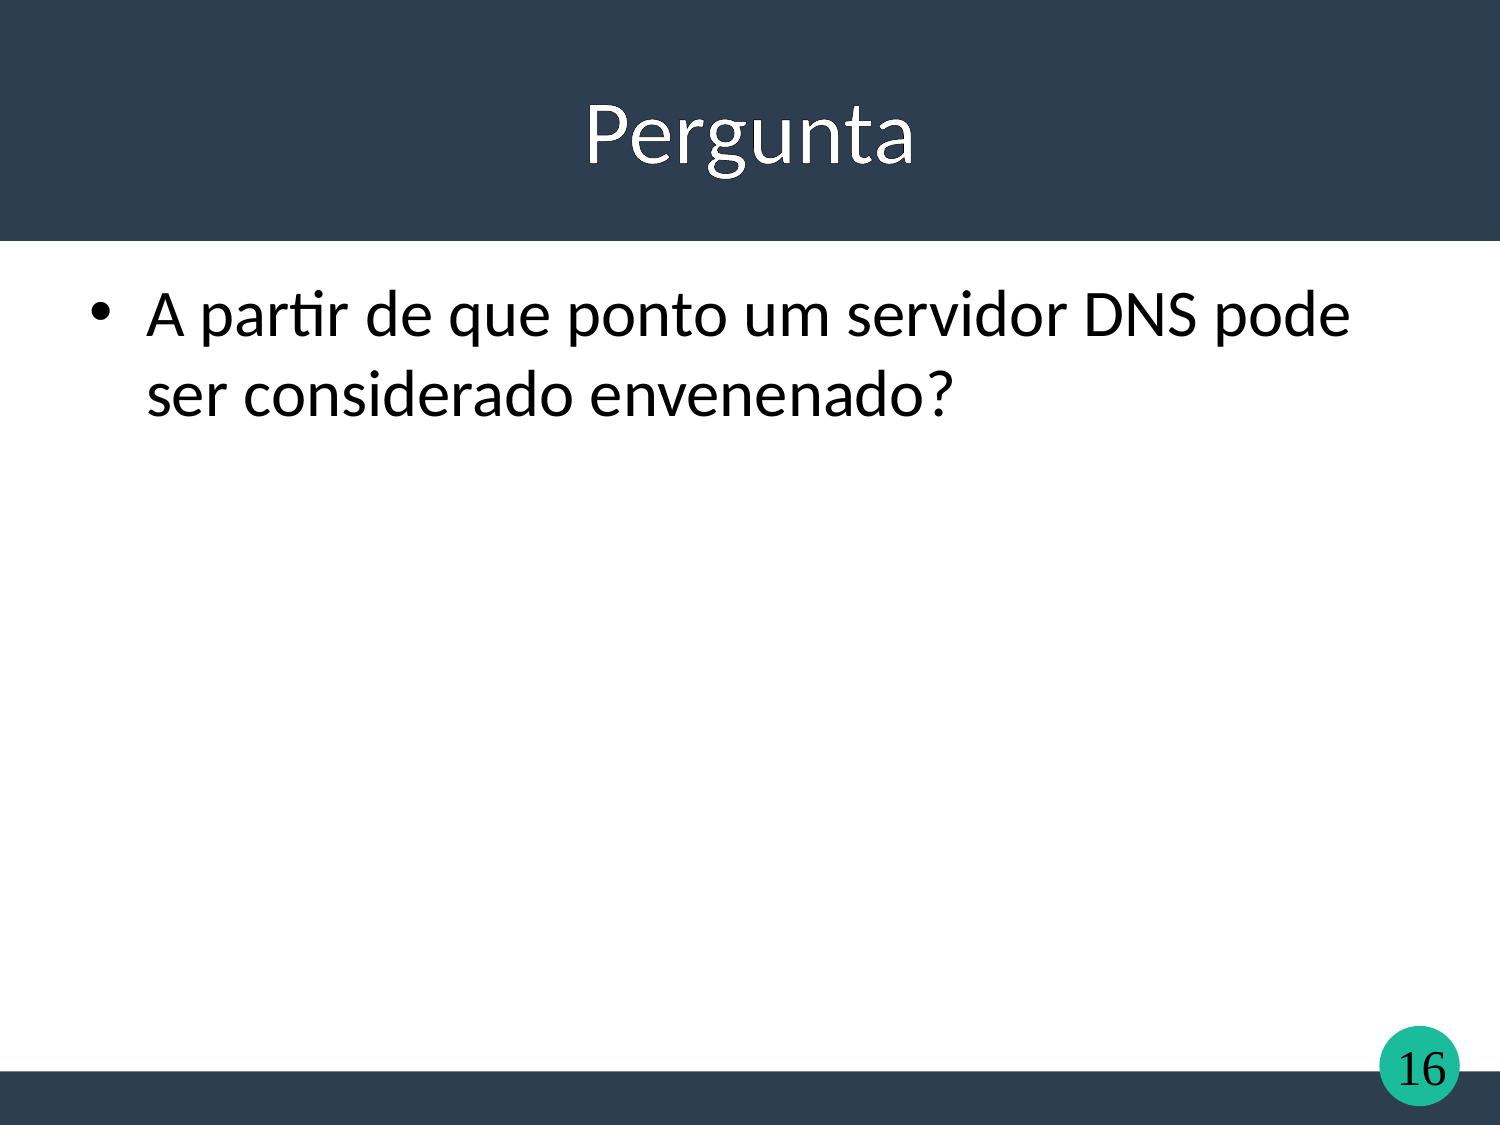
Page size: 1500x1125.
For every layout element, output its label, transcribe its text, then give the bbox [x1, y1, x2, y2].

text_box Pergunta [75, 33, 1425, 221]
text_box <número> [1381, 1028, 1500, 1104]
text_box A partir de que ponto um servidor DNS pode ser considerado envenenado? [75, 262, 1425, 1005]
